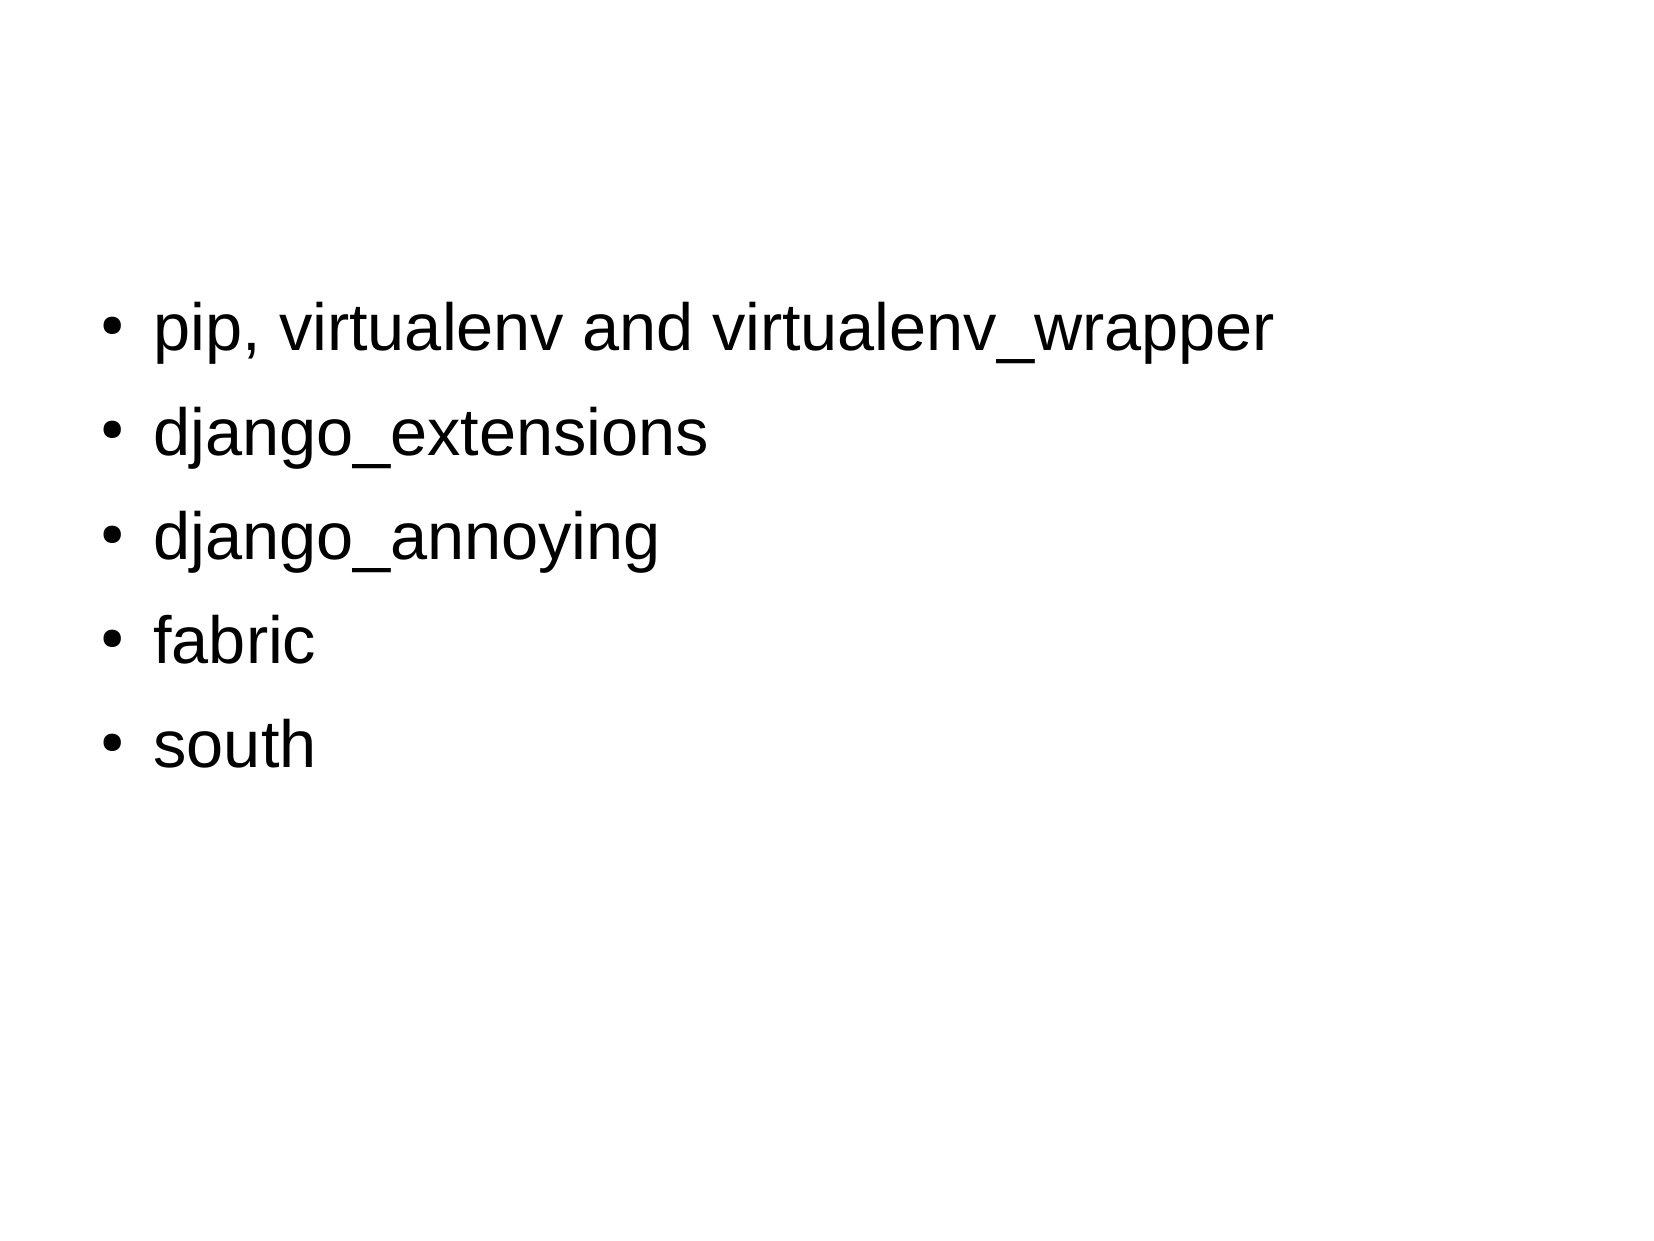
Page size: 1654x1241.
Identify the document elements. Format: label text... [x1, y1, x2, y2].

list pip, virtualenv and virtualenv_wrapper django_extensions django_annoying fabric south [82, 290, 1538, 1010]
